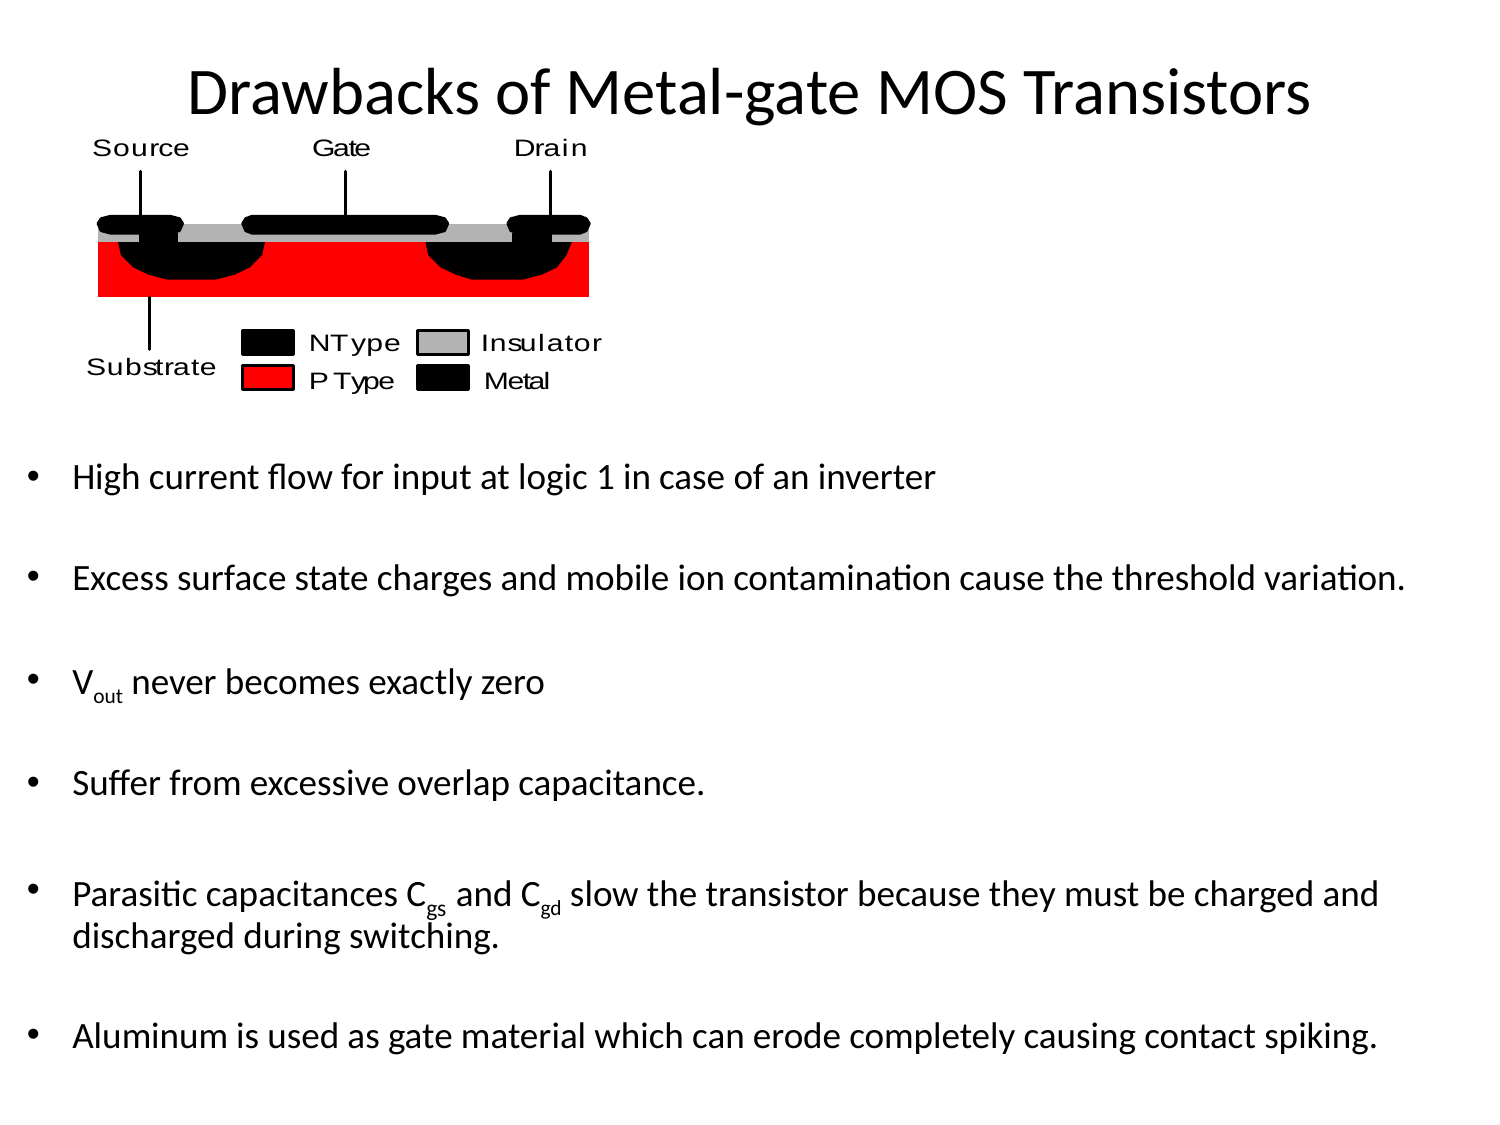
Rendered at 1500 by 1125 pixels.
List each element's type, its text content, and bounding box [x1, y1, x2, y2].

list High current flow for input at logic 1 in case of an inverter Excess surface state charges and mobile ion contamination cause the threshold variation. Vout never becomes exactly zero Suffer from excessive overlap capacitance. Parasitic capacitances Cgs and Cgd slow the transistor because they must be charged and discharged during switching. Aluminum is used as gate material which can erode completely causing contact spiking. [11, 450, 1430, 1111]
title Drawbacks of Metal-gate MOS Transistors [0, 0, 1500, 182]
chart [64, 130, 623, 405]
